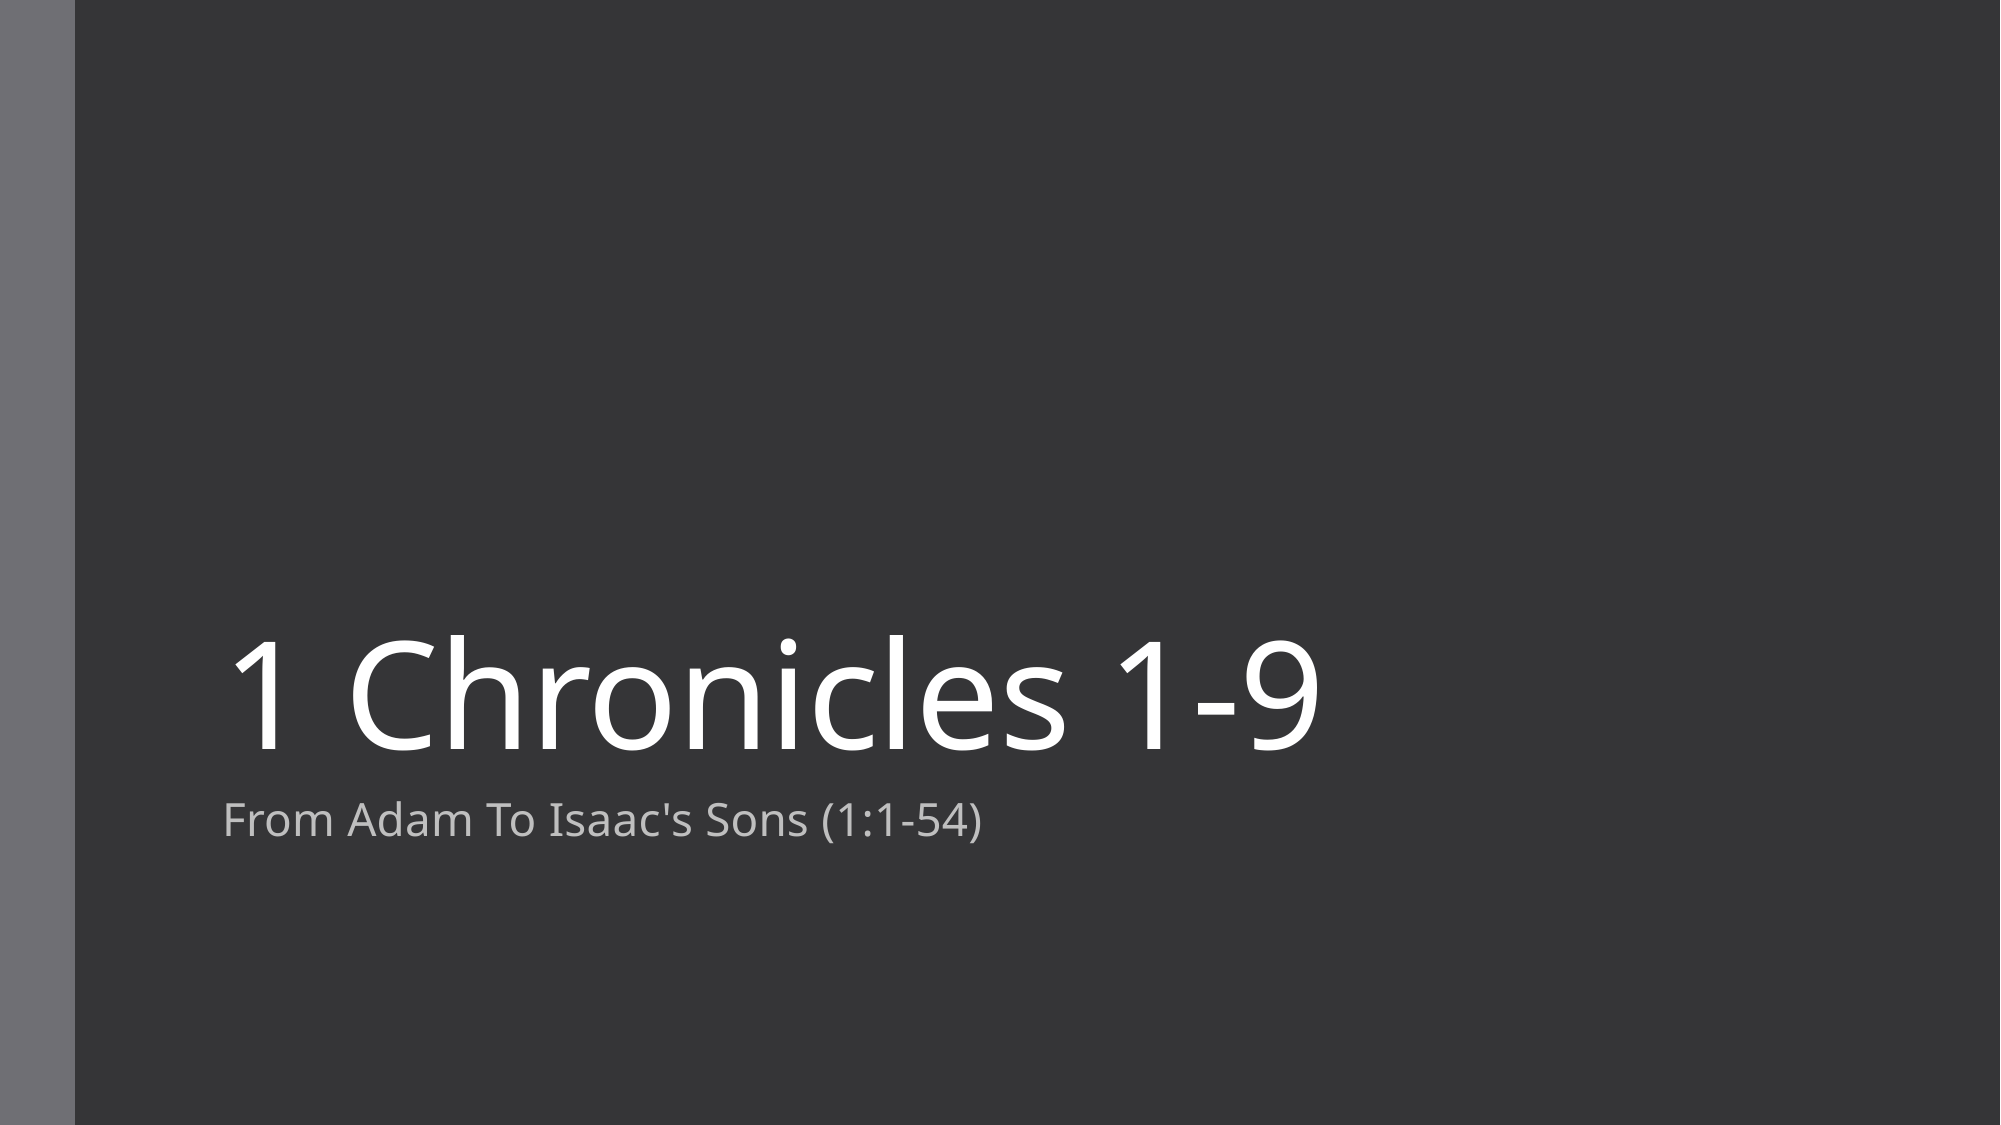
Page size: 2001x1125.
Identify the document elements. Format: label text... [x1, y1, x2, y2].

subtitle From Adam To Isaac's Sons (1:1-54) [206, 787, 1752, 1066]
title 1 Chronicles 1-9 [206, 124, 1752, 787]
